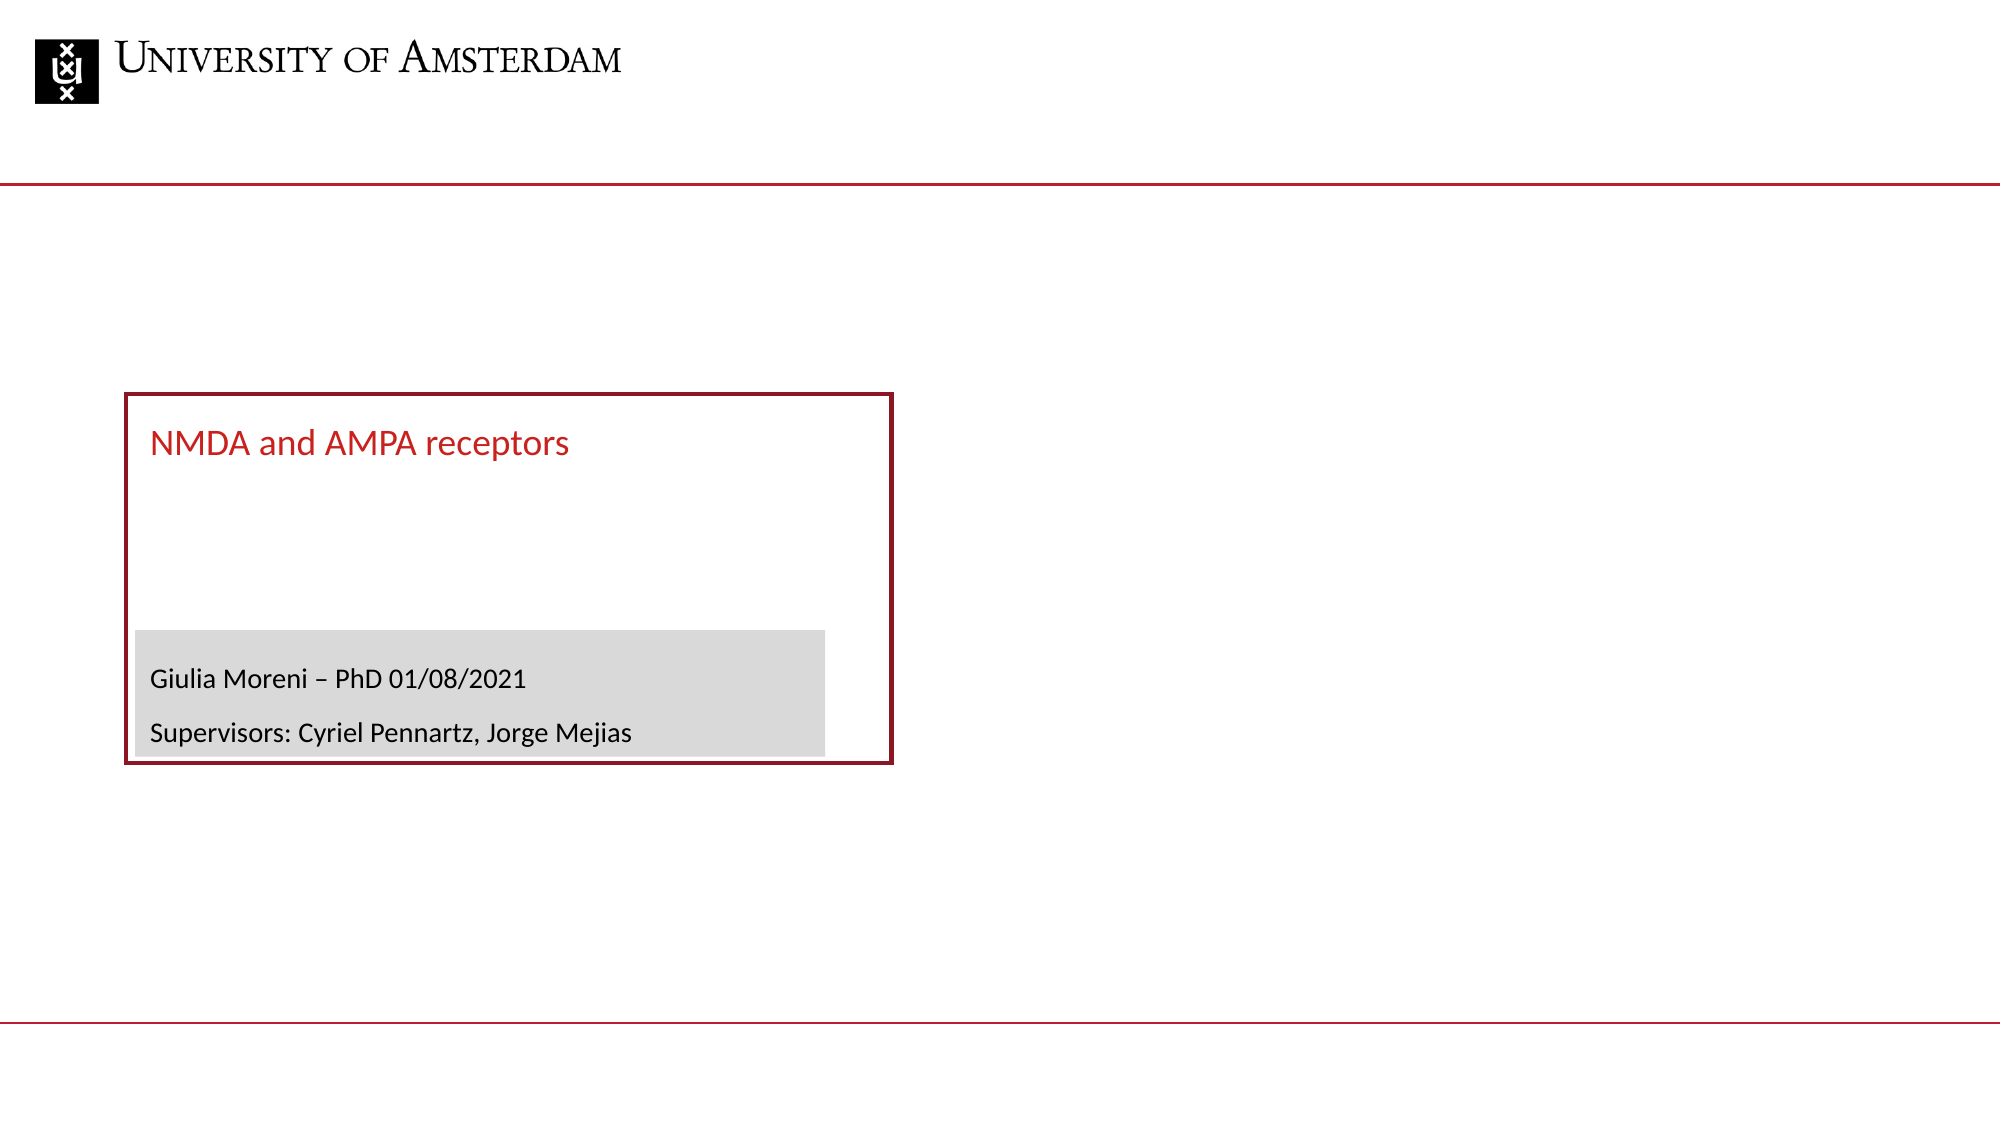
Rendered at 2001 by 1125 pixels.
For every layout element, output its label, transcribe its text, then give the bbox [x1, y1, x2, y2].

picture [35, 39, 621, 104]
list Giulia Moreni – PhD 01/08/2021 Supervisors: Cyriel Pennartz, Jorge Mejias [135, 630, 826, 757]
title NMDA and AMPA receptors [135, 410, 811, 571]
